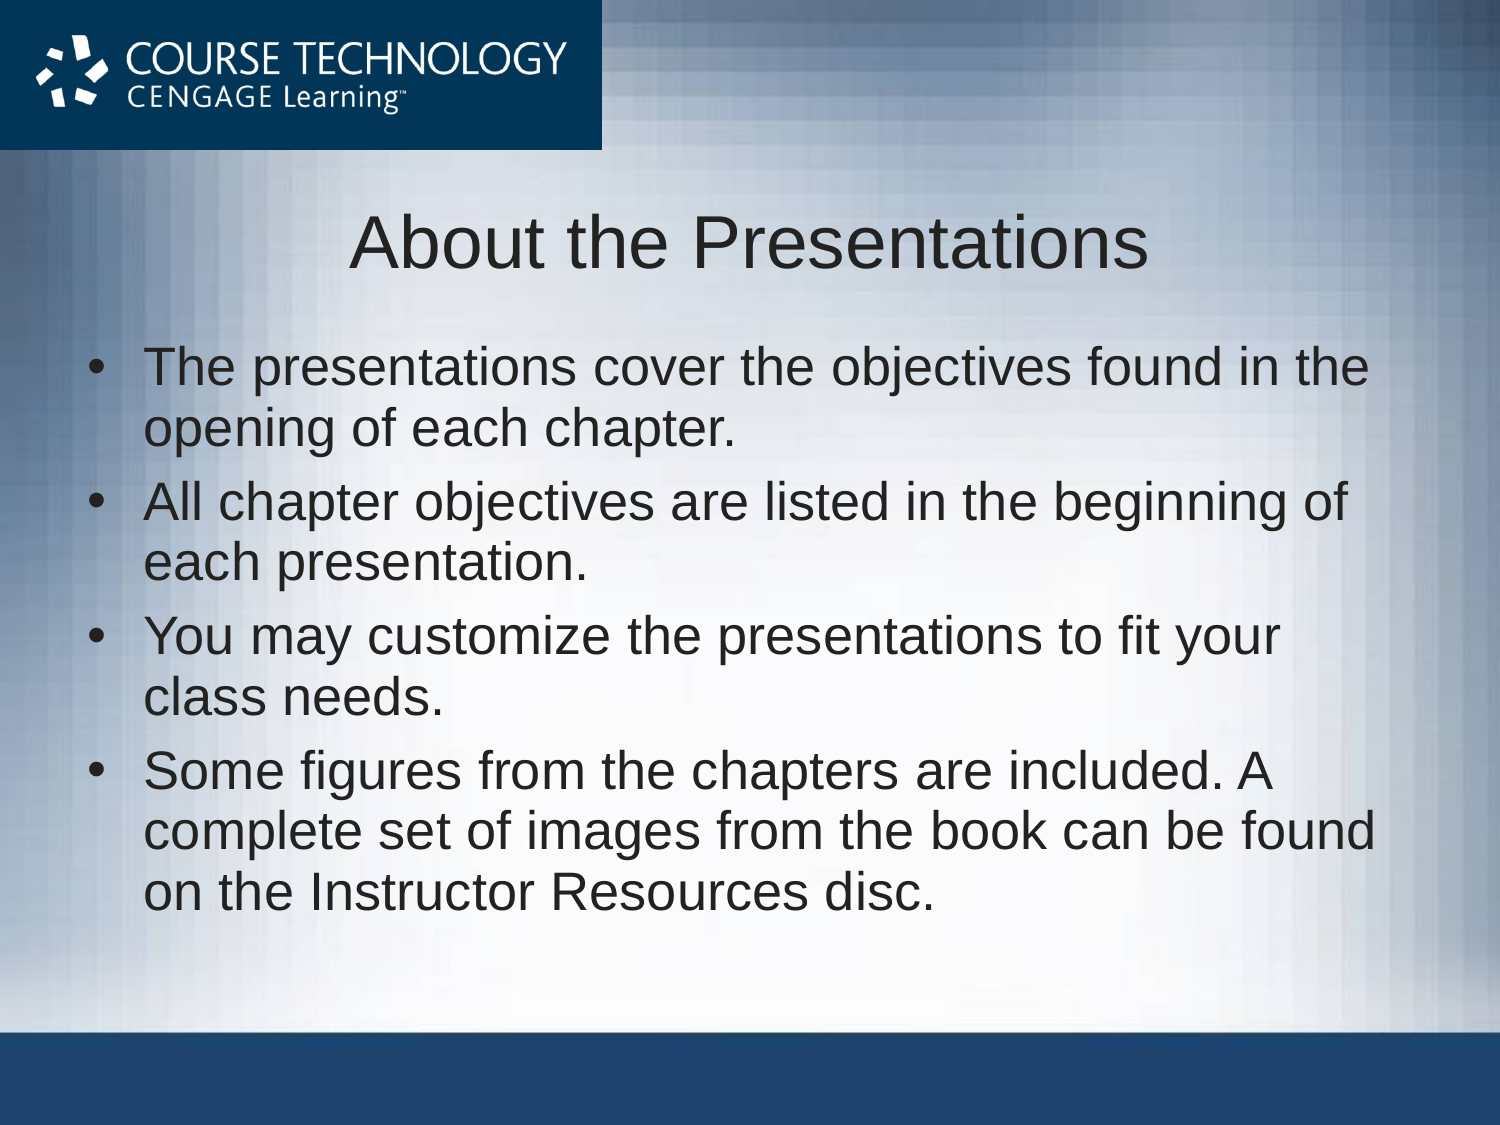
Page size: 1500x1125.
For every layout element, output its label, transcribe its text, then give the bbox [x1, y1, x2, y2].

list The presentations cover the objectives found in the opening of each chapter. All chapter objectives are listed in the beginning of each presentation. You may customize the presentations to fit your class needs. Some figures from the chapters are included. A complete set of images from the book can be found on the Instructor Resources disc. [87, 337, 1413, 1088]
title About the Presentations [87, 149, 1413, 337]
picture [0, 0, 1500, 1125]
